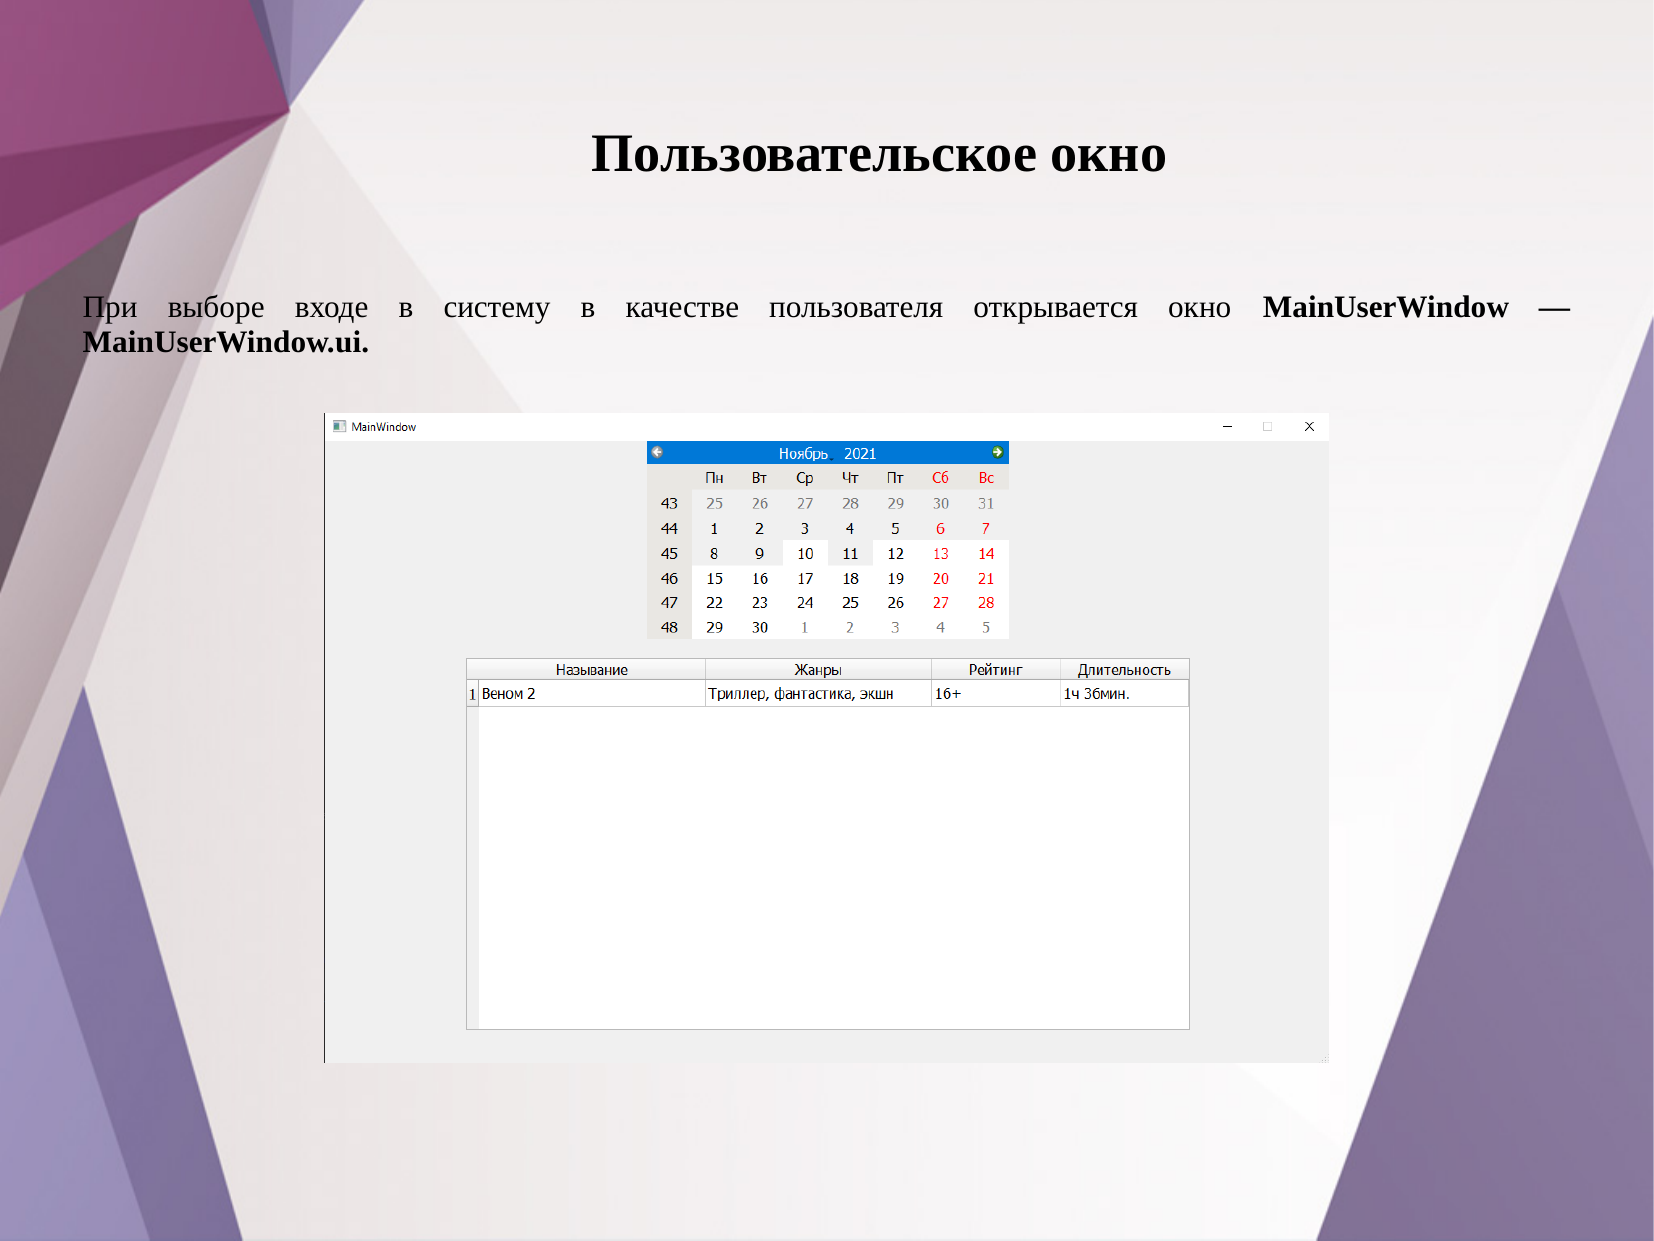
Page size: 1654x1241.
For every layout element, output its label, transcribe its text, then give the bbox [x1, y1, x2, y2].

subtitle При выборе входе в систему в качестве пользователя открывается окно MainUserWindow — MainUserWindow.ui. [82, 290, 1571, 1010]
title Пользовательское окно [82, 49, 1571, 257]
picture [0, 0, 1654, 1241]
